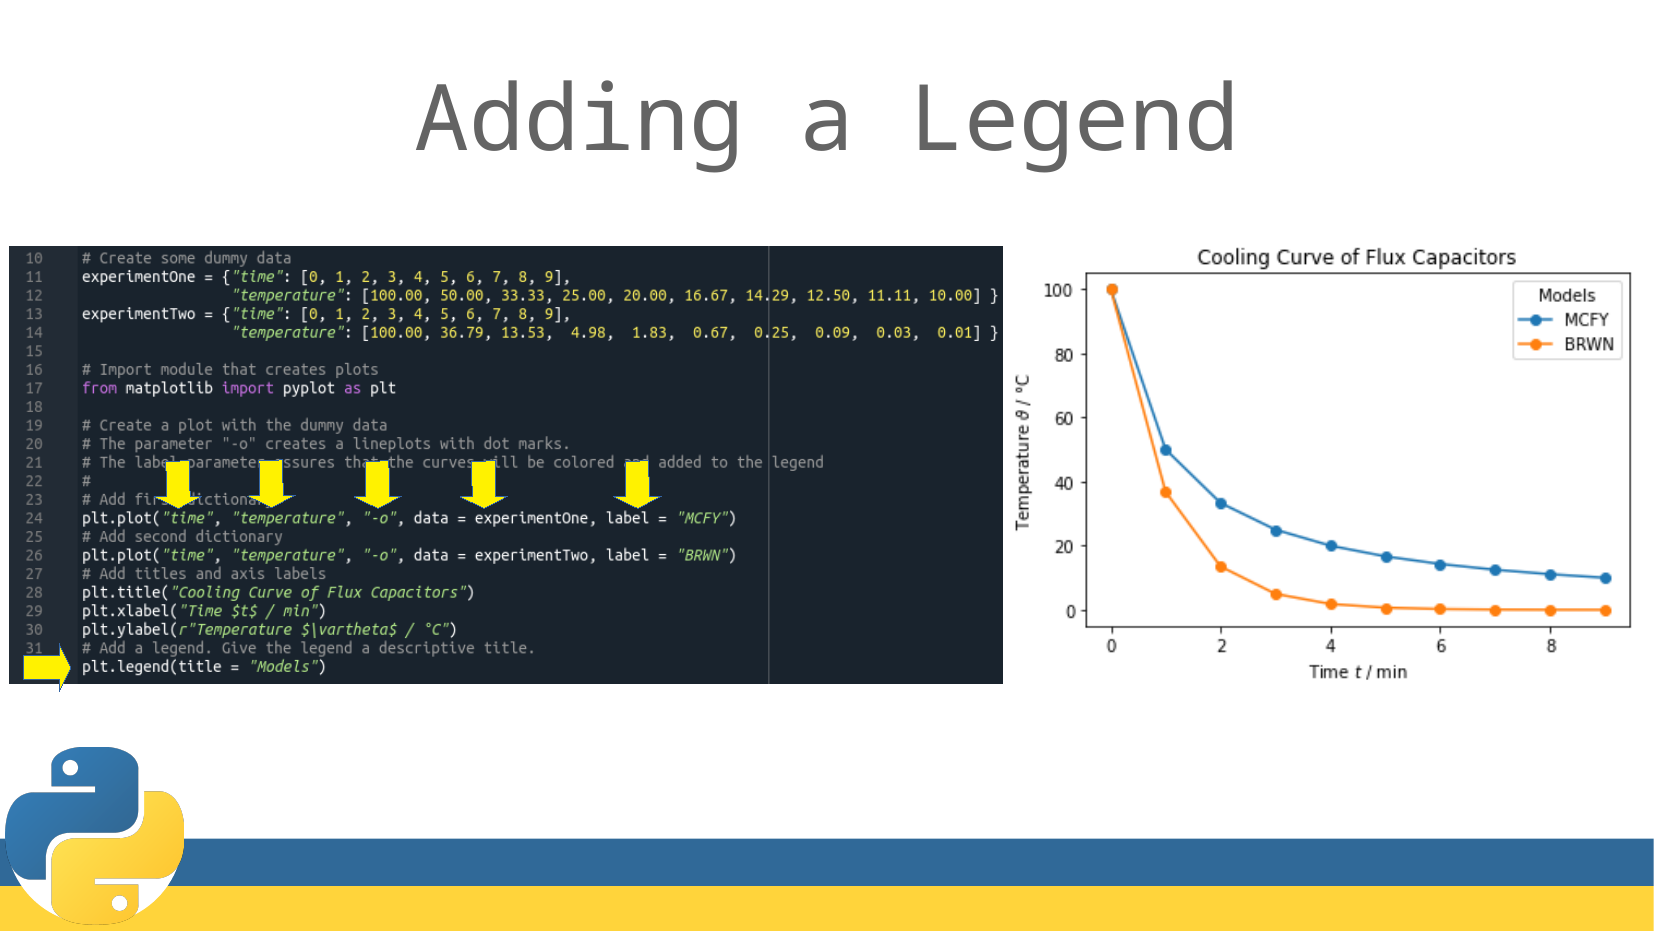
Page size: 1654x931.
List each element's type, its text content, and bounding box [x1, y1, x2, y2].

text_box [154, 460, 202, 509]
text_box [354, 460, 402, 509]
text_box [23, 643, 71, 692]
title Adding a Legend [82, 37, 1571, 193]
picture [5, 747, 184, 925]
text_box [460, 460, 508, 509]
text_box [613, 460, 662, 509]
text_box [247, 459, 296, 508]
picture [9, 237, 1641, 693]
